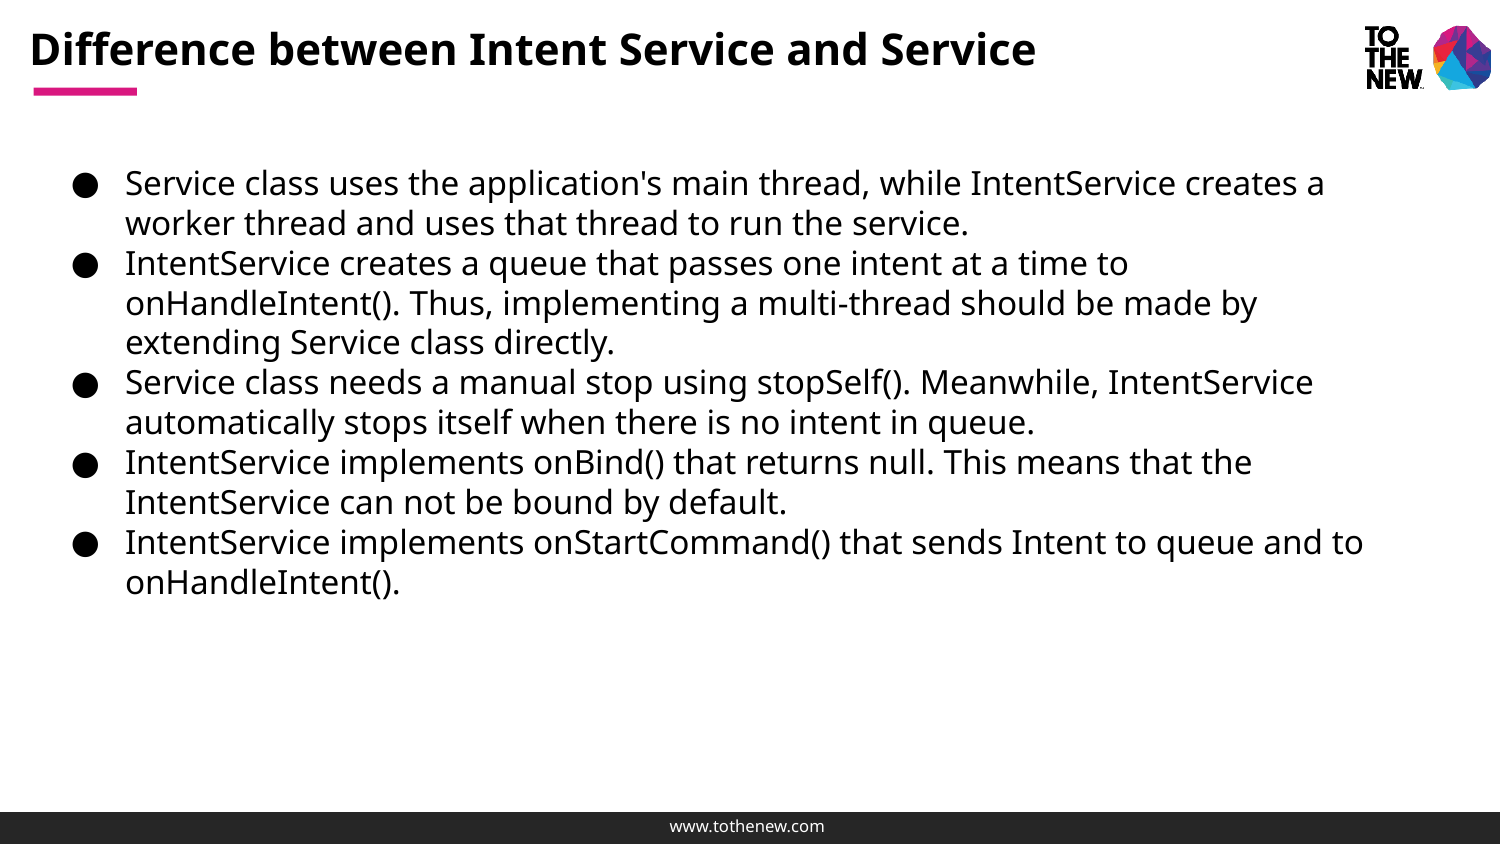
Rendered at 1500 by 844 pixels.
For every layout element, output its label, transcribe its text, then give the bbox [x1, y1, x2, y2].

list Service class uses the application's main thread, while IntentService creates a worker thread and uses that thread to run the service. IntentService creates a queue that passes one intent at a time to onHandleIntent(). Thus, implementing a multi-thread should be made by extending Service class directly. Service class needs a manual stop using stopSelf(). Meanwhile, IntentService automatically stops itself when there is no intent in queue. IntentService implements onBind() that returns null. This means that the IntentService can not be bound by default. IntentService implements onStartCommand() that sends Intent to queue and to onHandleIntent(). [35, 154, 1404, 804]
picture [1350, 0, 1500, 116]
title Difference between Intent Service and Service [14, 14, 1350, 85]
